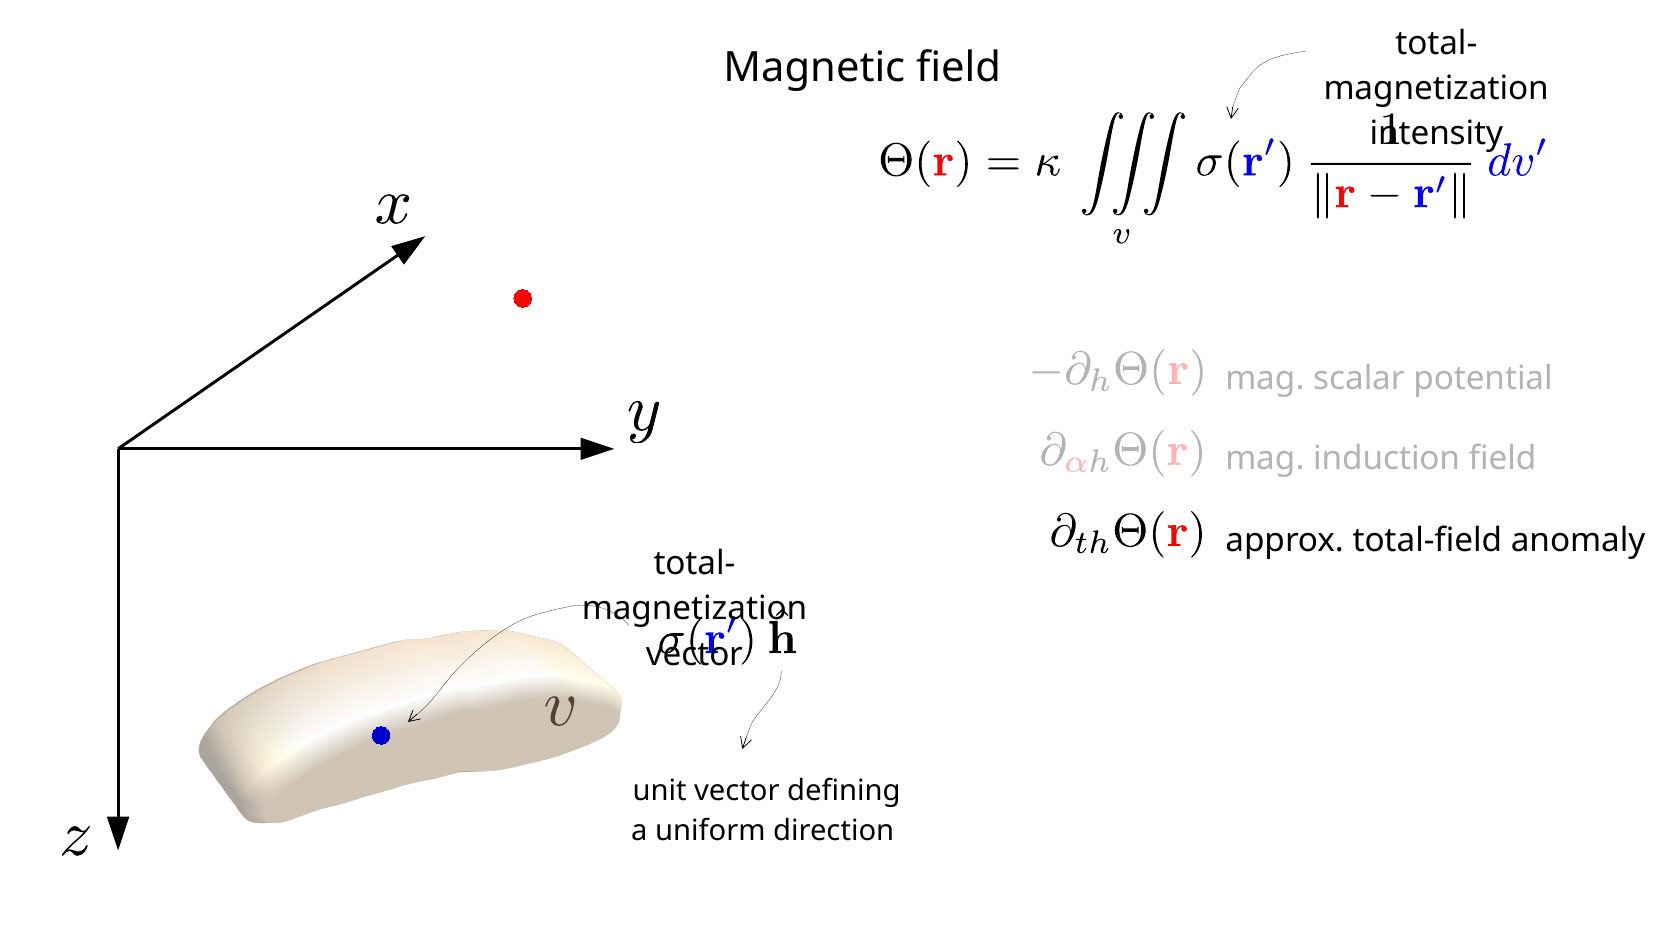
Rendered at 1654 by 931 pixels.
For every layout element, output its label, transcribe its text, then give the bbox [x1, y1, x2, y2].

picture [655, 625, 799, 667]
text_box approx. total-field anomaly [1210, 508, 1639, 561]
text_box total-magnetization vector [567, 531, 900, 625]
picture [59, 826, 93, 856]
picture [626, 401, 662, 443]
text_box unit vector defining a uniform direction [616, 761, 928, 869]
text_box [372, 726, 390, 745]
text_box [513, 289, 532, 308]
picture [1047, 509, 1209, 560]
text_box [1015, 330, 1583, 485]
text_box total-magnetization intensity [1308, 11, 1642, 107]
picture [374, 194, 413, 224]
picture [878, 112, 1547, 244]
text_box Magnetic field [708, 29, 1005, 91]
